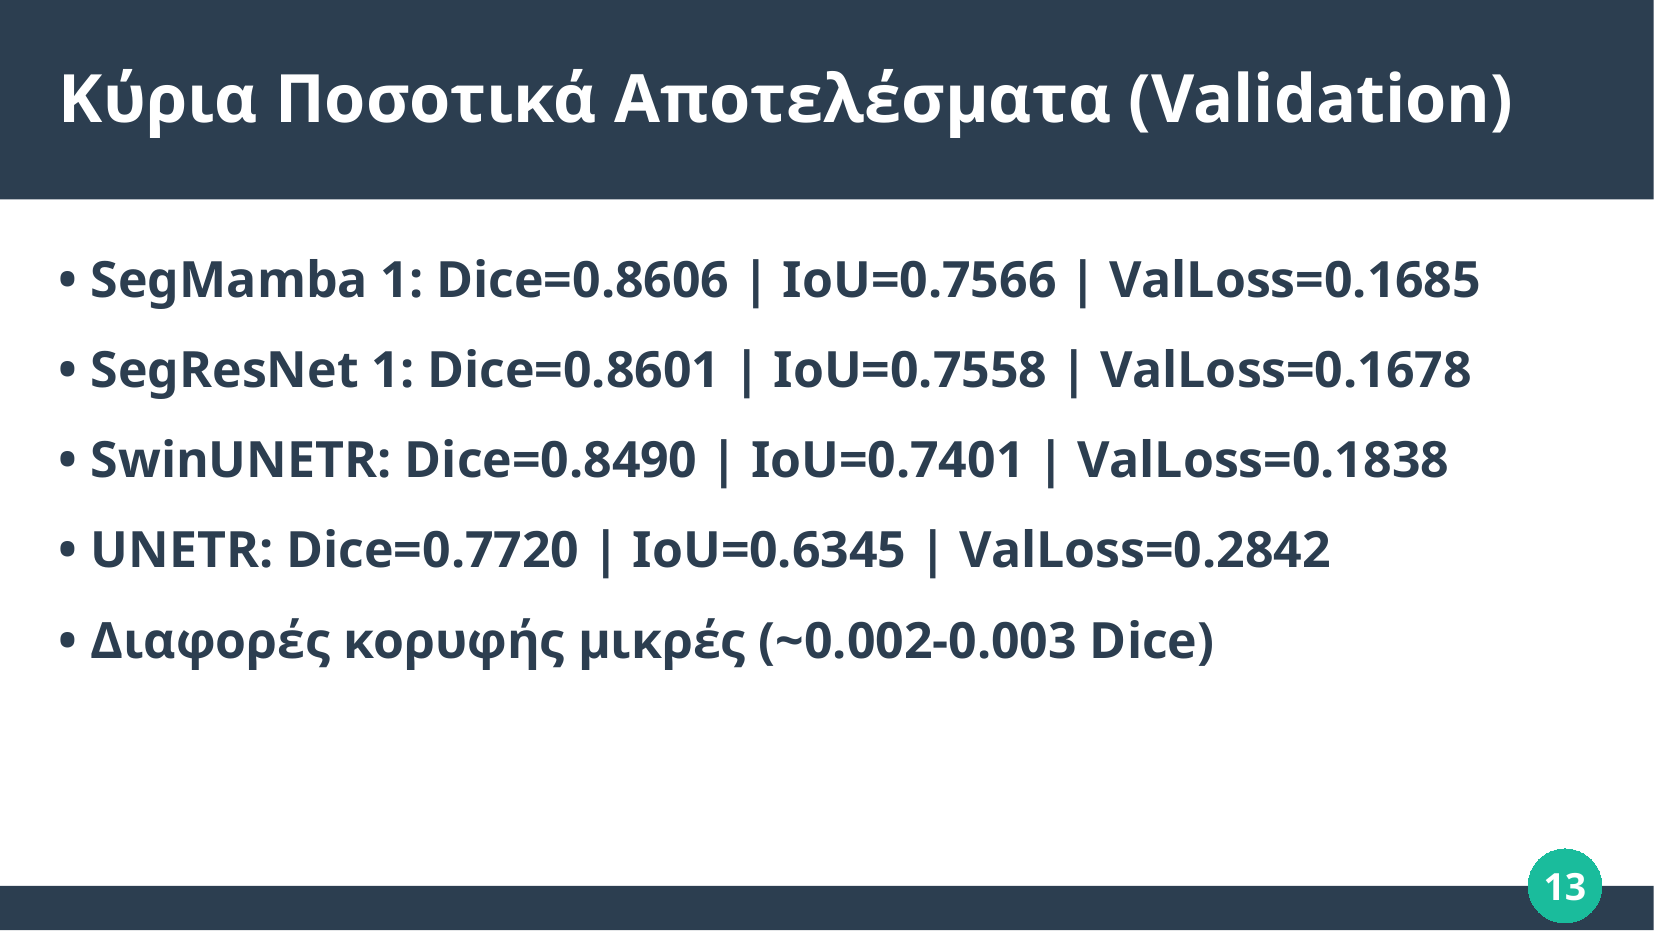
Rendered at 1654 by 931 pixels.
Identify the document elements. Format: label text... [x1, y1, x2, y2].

title Κύρια Ποσοτικά Αποτελέσματα (Validation) [59, 37, 1595, 156]
list • SegMamba 1: Dice=0.8606 | IoU=0.7566 | ValLoss=0.1685 • SegResNet 1: Dice=0.8601 | IoU=0.7558 | ValLoss=0.1678 • SwinUNETR: Dice=0.8490 | IoU=0.7401 | ValLoss=0.1838 • UNETR: Dice=0.7720 | IoU=0.6345 | ValLoss=0.2842 • Διαφορές κορυφής μικρές (~0.002-0.003 Dice) [59, 243, 1595, 864]
